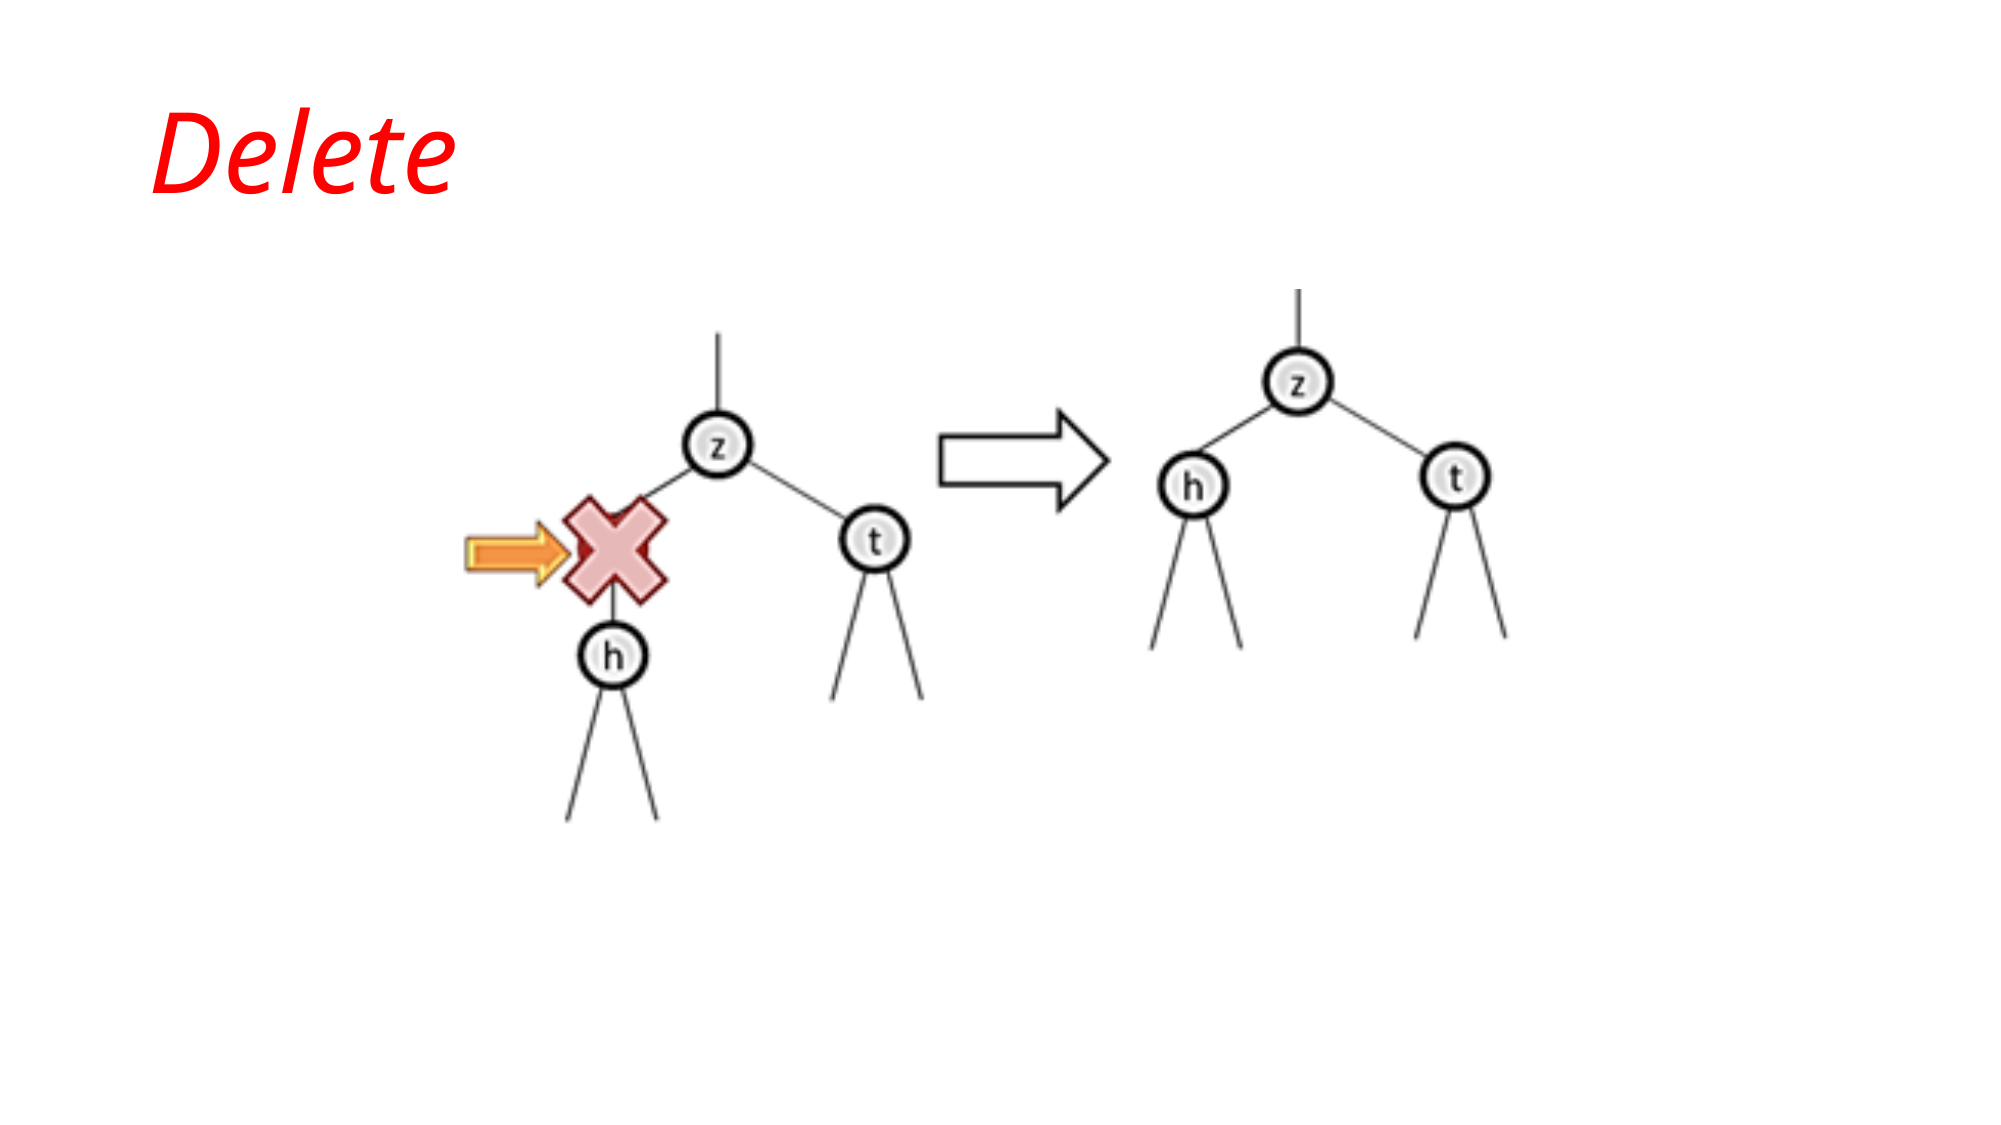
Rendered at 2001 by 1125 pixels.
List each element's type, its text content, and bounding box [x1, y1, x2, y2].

picture [456, 289, 1544, 836]
text_box Delete [133, 73, 844, 225]
